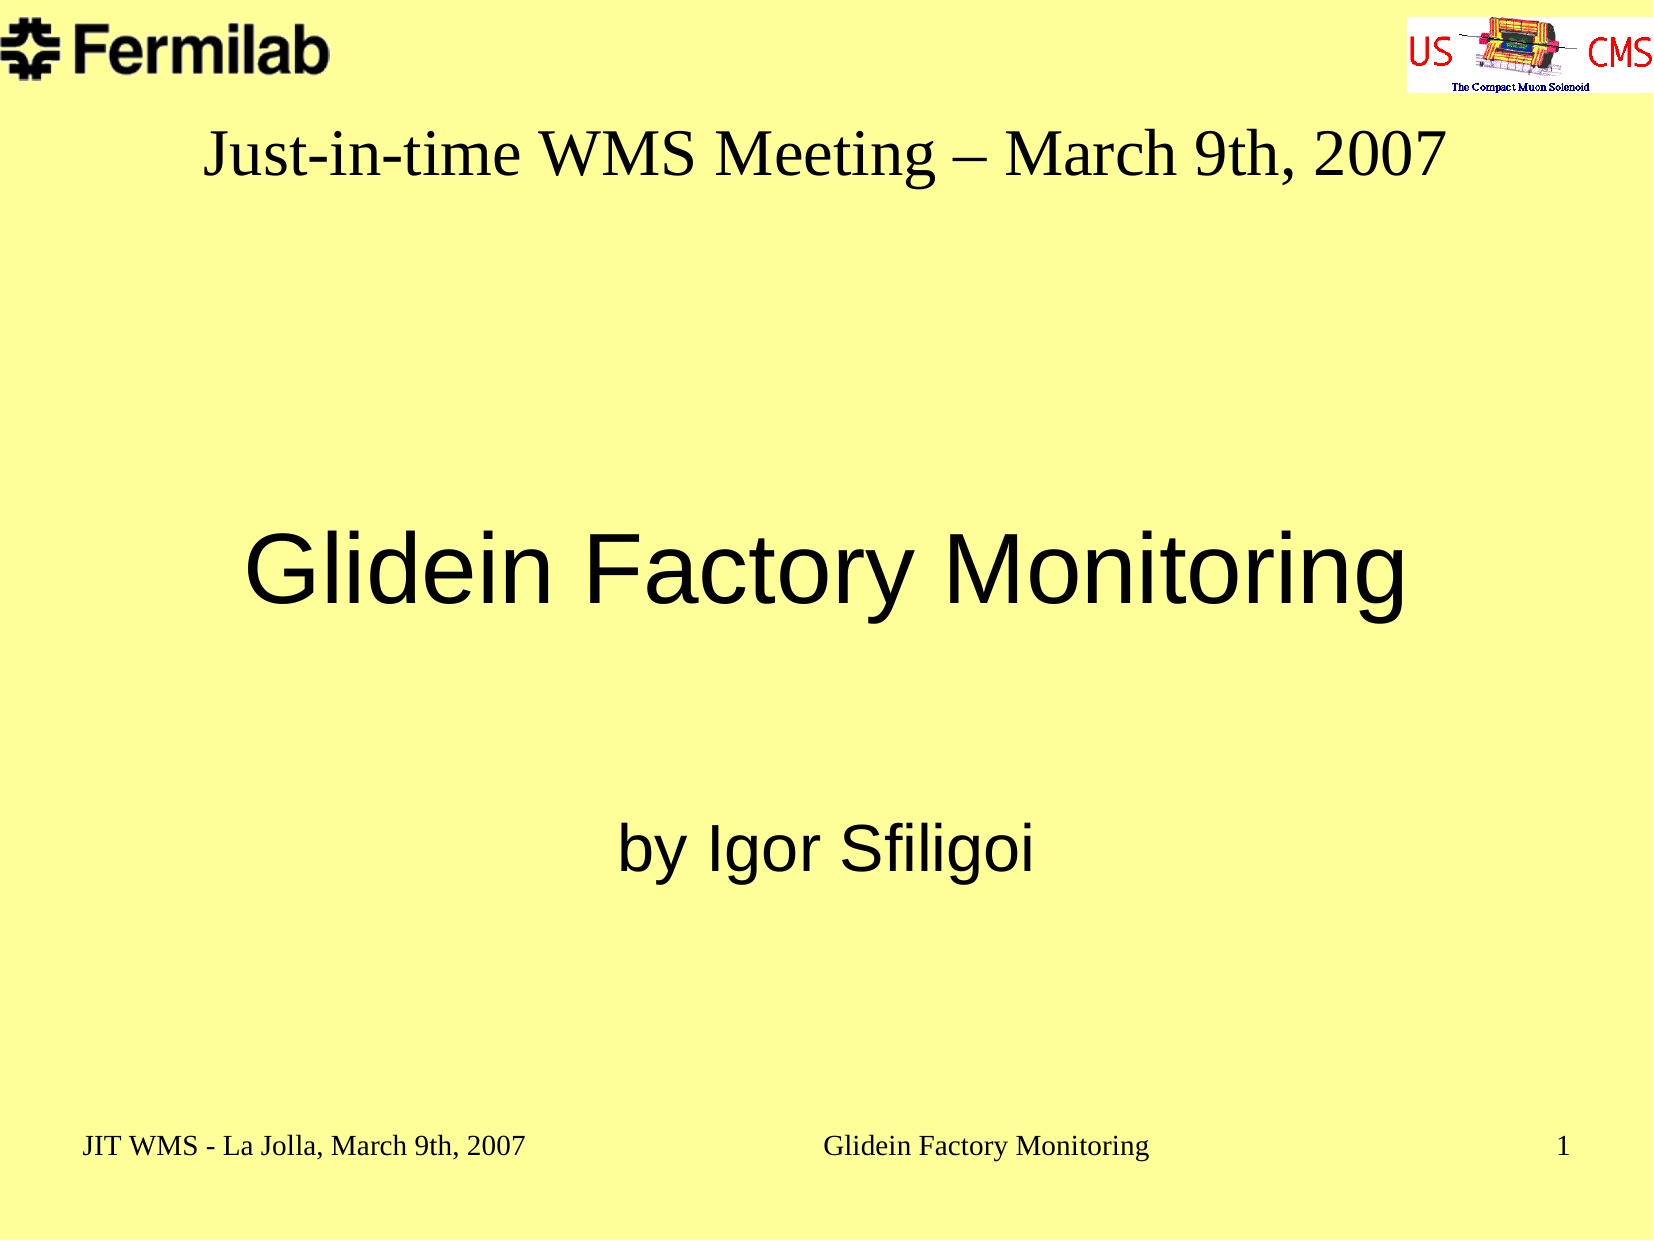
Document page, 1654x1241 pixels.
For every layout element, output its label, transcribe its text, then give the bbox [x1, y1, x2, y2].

subtitle Glidein Factory Monitoring by Igor Sfiligoi [82, 290, 1571, 1109]
title Just-in-time WMS Meeting – March 9th, 2007 [82, 49, 1571, 257]
picture [1407, 17, 1654, 93]
picture [0, 17, 330, 81]
